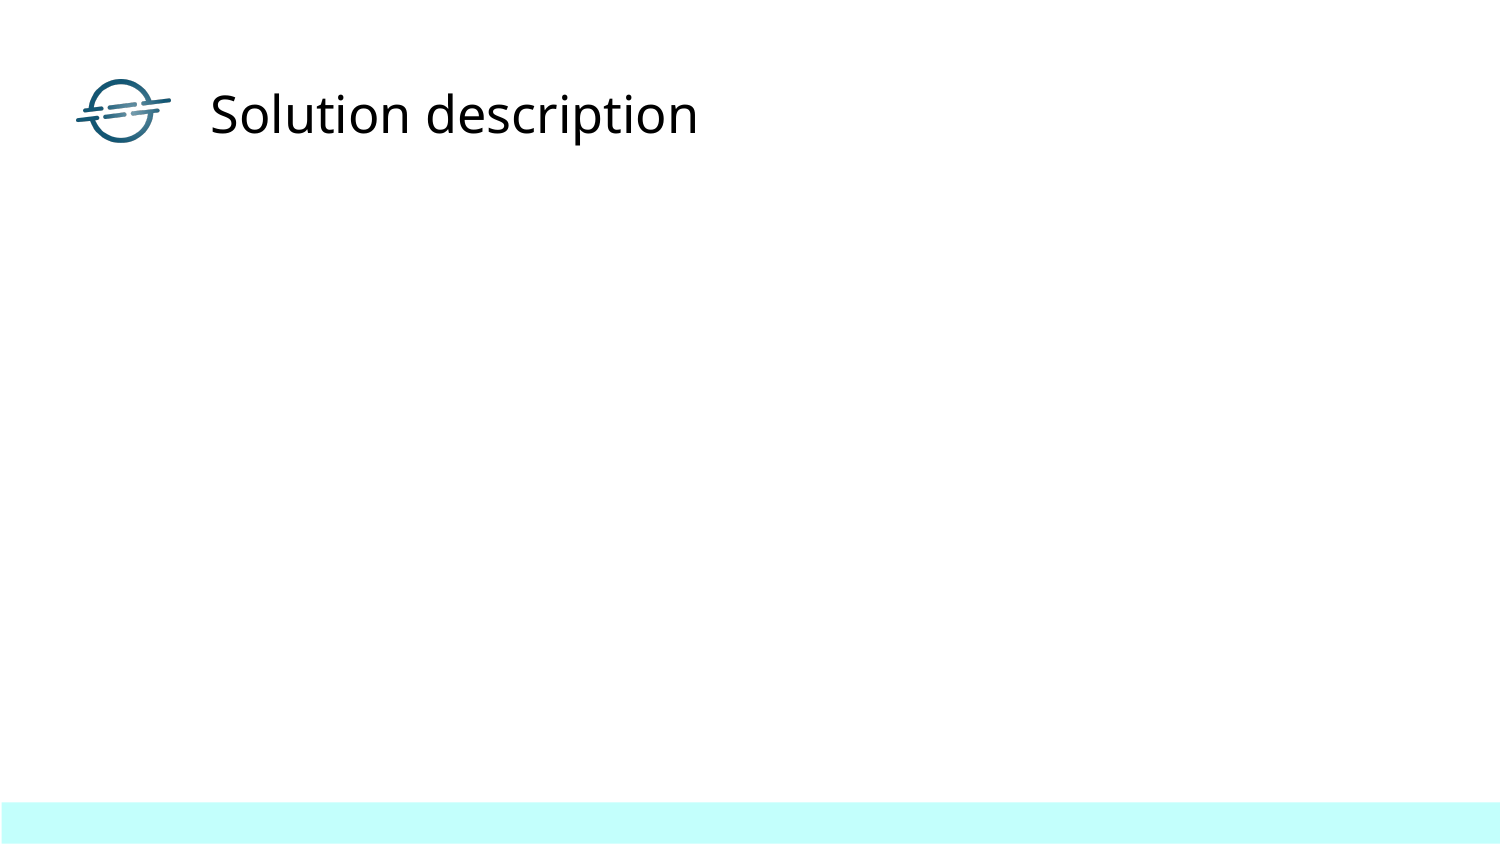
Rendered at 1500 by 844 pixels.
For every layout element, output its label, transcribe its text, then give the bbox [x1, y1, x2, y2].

title Solution description [195, 66, 1068, 154]
text_box [1, 802, 1500, 844]
picture [76, 79, 171, 143]
